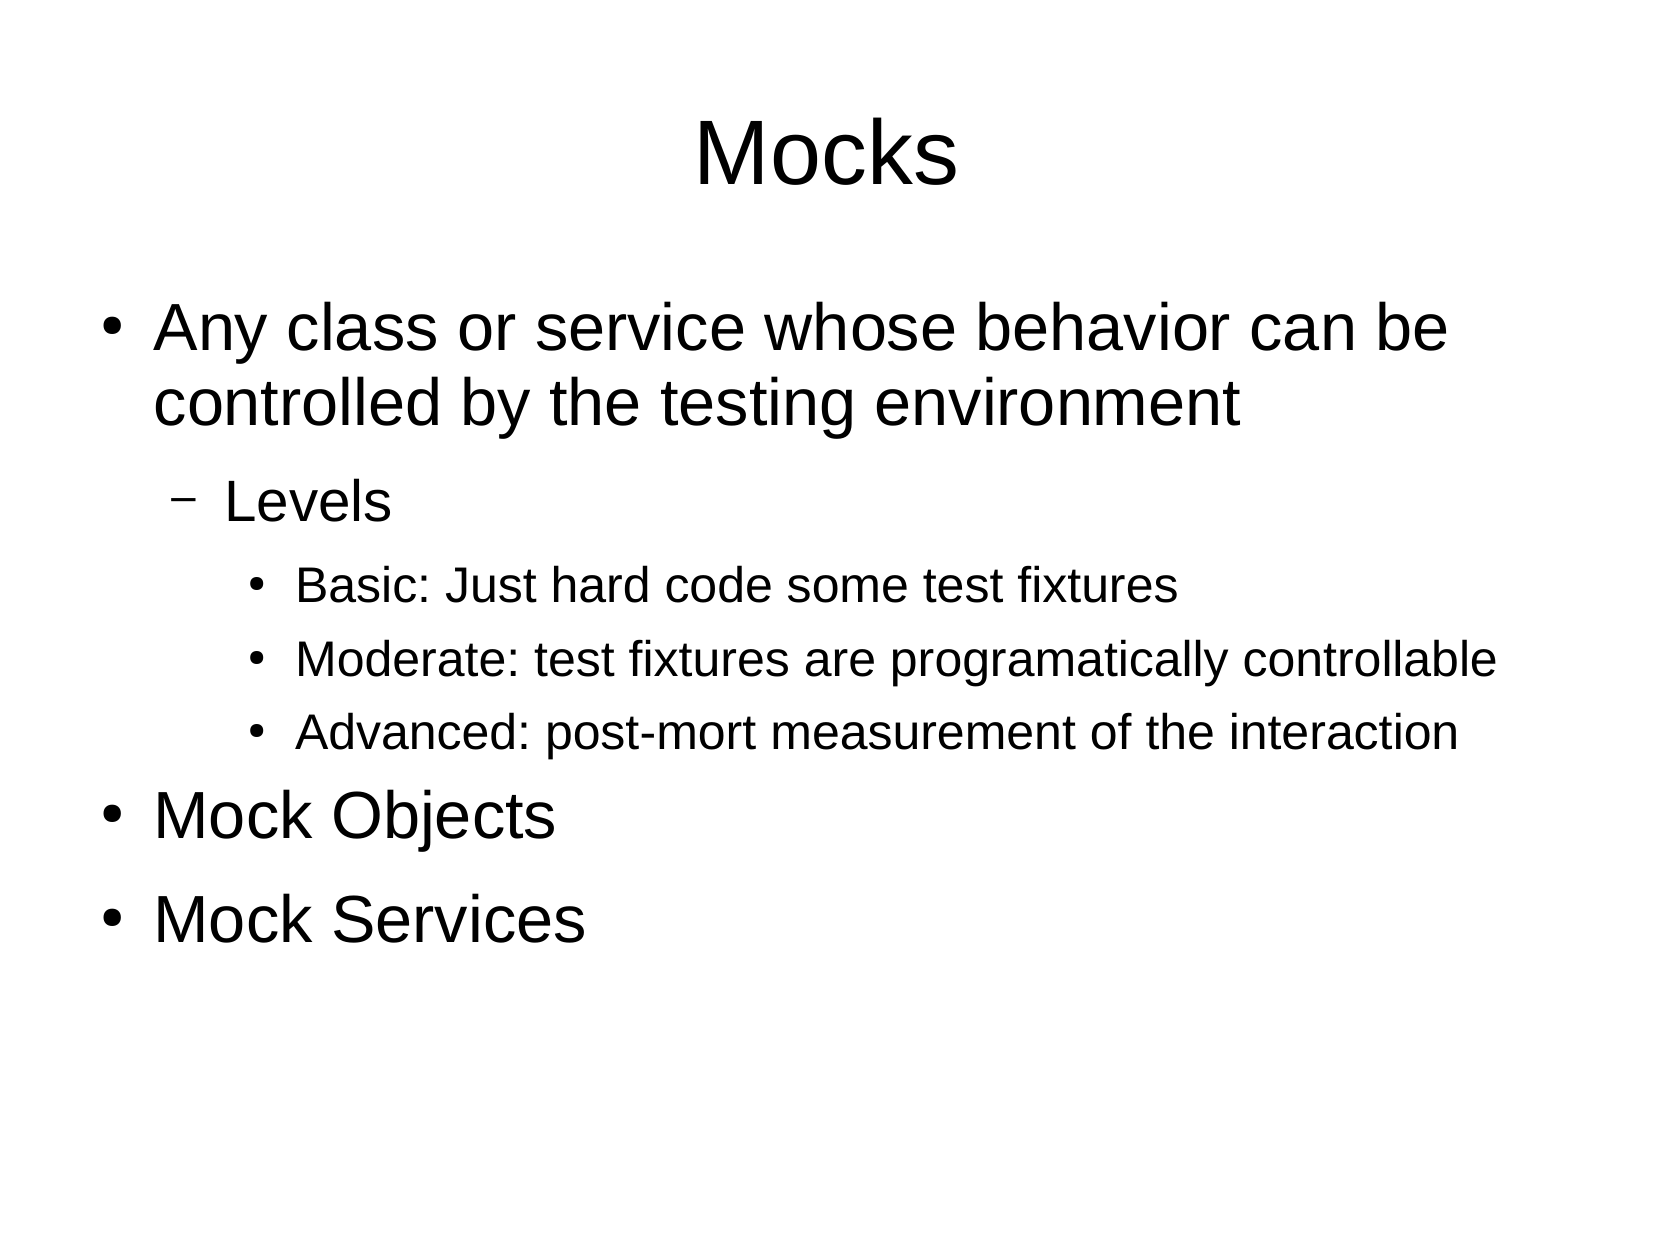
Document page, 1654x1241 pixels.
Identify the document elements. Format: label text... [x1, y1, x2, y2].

list Any class or service whose behavior can be controlled by the testing environment Levels Basic: Just hard code some test fixtures Moderate: test fixtures are programatically controllable Advanced: post-mort measurement of the interaction Mock Objects Mock Services [82, 290, 1571, 1109]
title Mocks [82, 49, 1571, 257]
